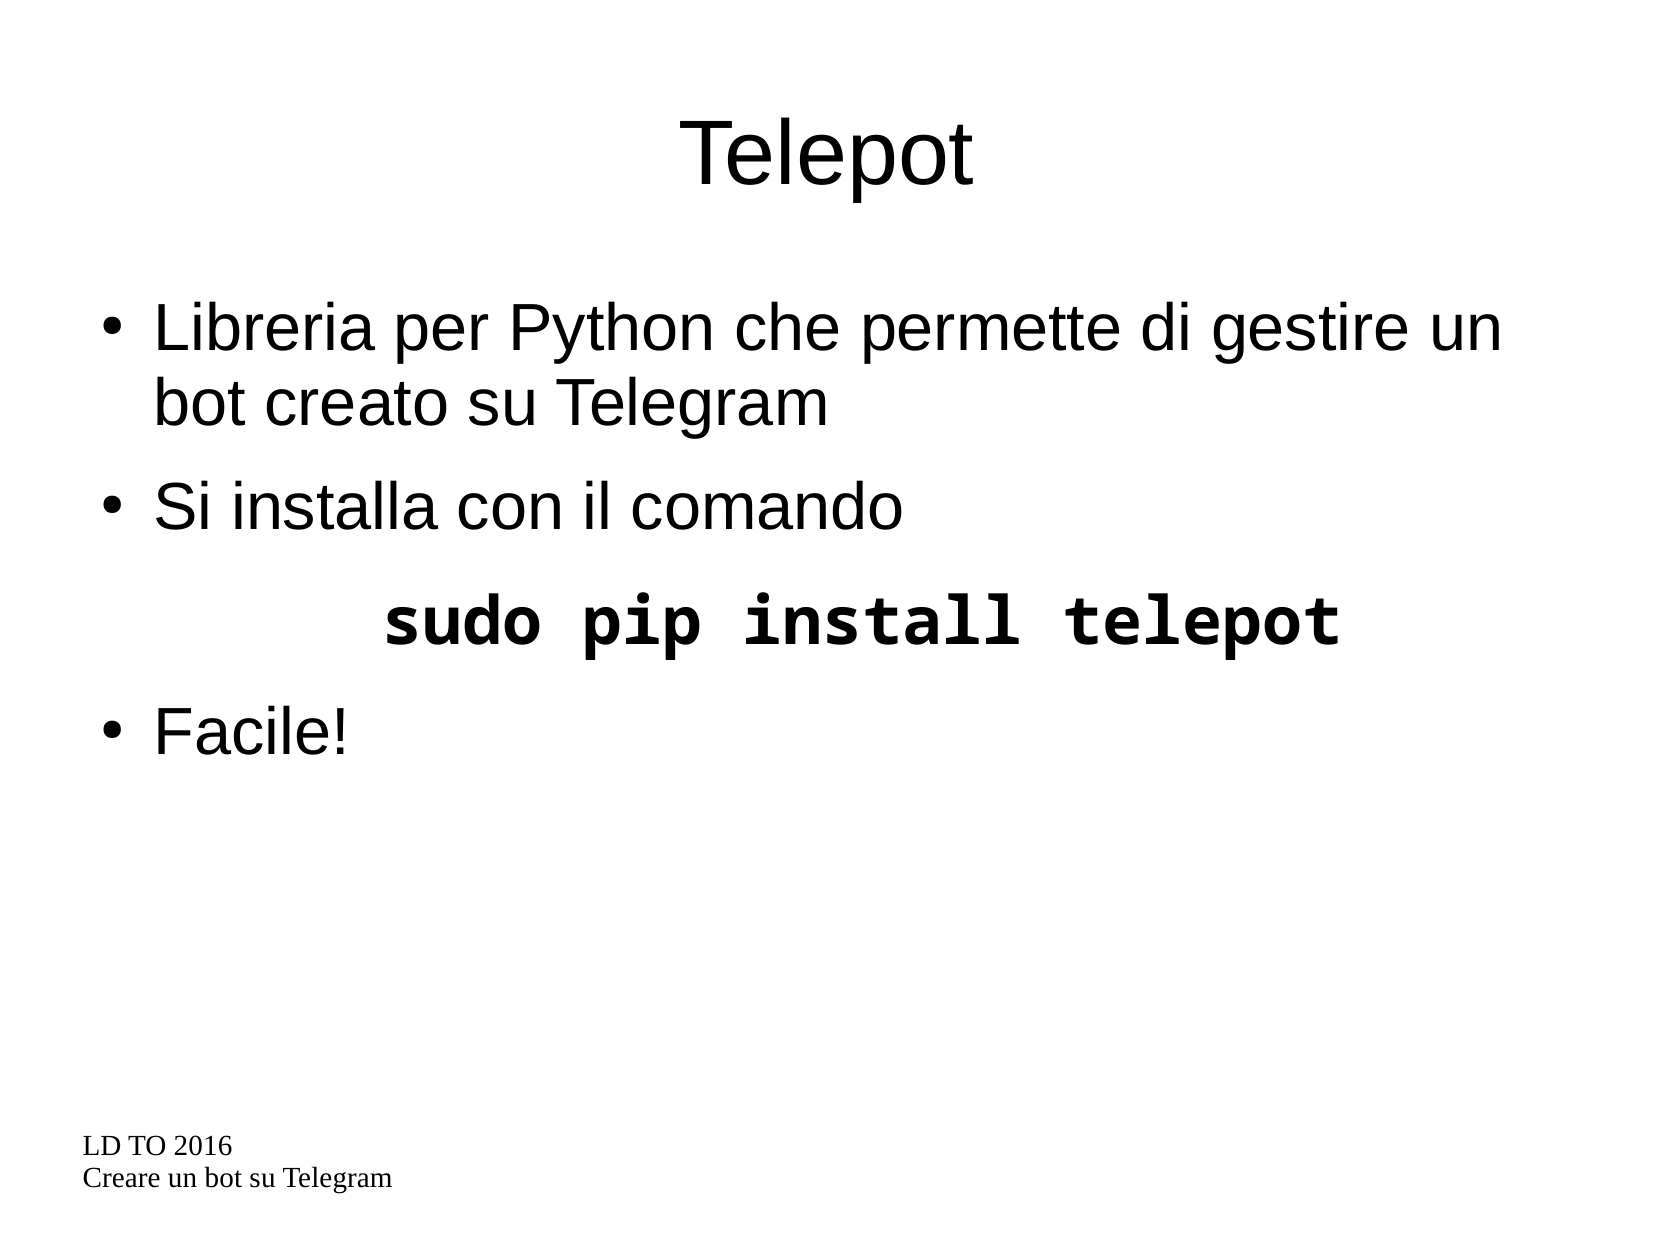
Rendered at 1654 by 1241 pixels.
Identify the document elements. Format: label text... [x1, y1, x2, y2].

list Libreria per Python che permette di gestire un bot creato su Telegram Si installa con il comando sudo pip install telepot Facile! [82, 290, 1571, 1075]
title Telepot [82, 49, 1571, 257]
